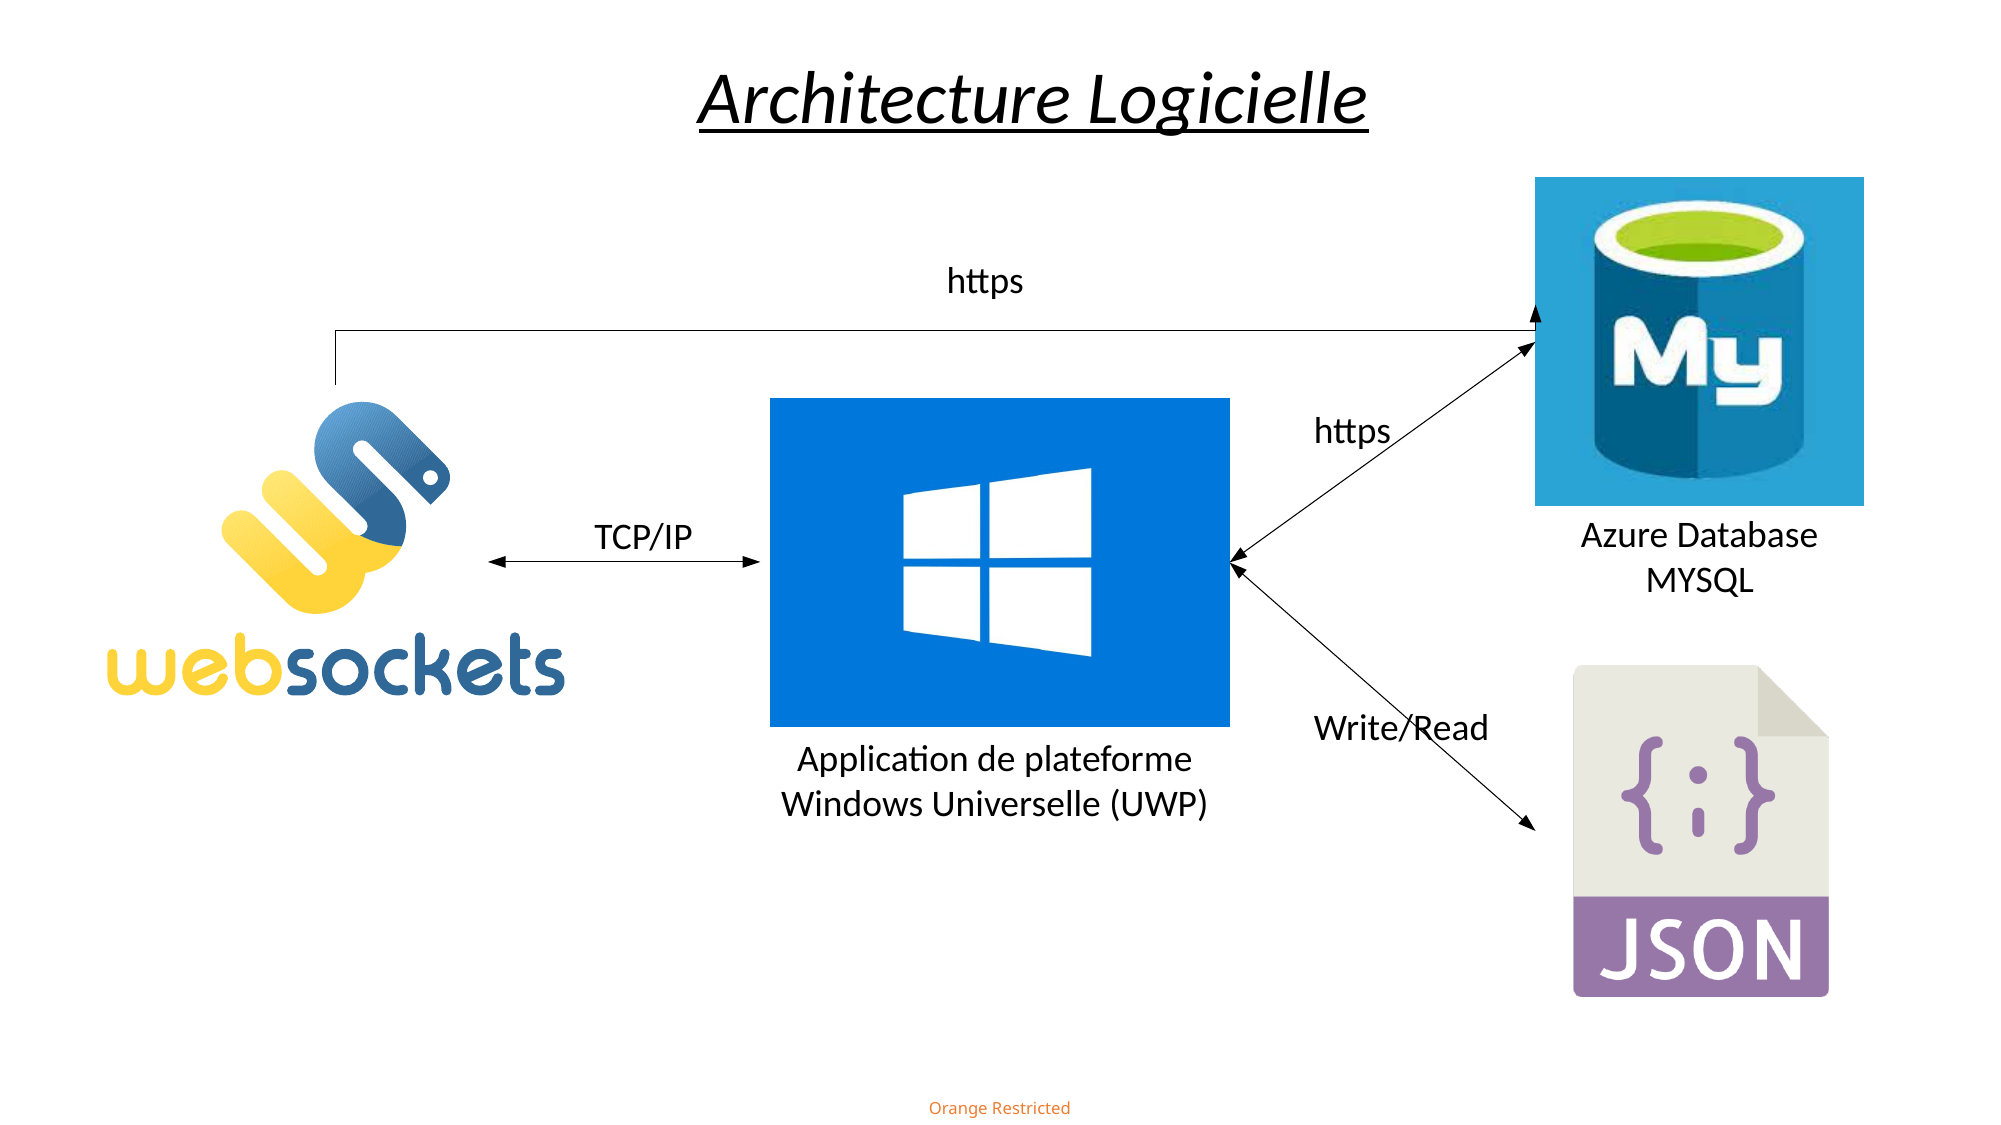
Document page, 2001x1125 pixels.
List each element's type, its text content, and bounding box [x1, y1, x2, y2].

picture [1535, 665, 1867, 997]
text_box TCP/IP [579, 505, 722, 566]
picture [90, 385, 582, 713]
text_box Write/Read [1299, 695, 1536, 757]
picture [1535, 177, 1864, 506]
picture [770, 398, 1230, 726]
text_box Application de plateforme Windows Universelle (UWP) [760, 726, 1230, 833]
text_box Azure Database MYSQL [1549, 502, 1851, 609]
text_box https [931, 248, 1074, 309]
text_box Architecture Logicielle [281, 41, 1787, 148]
text_box https [1299, 398, 1441, 460]
